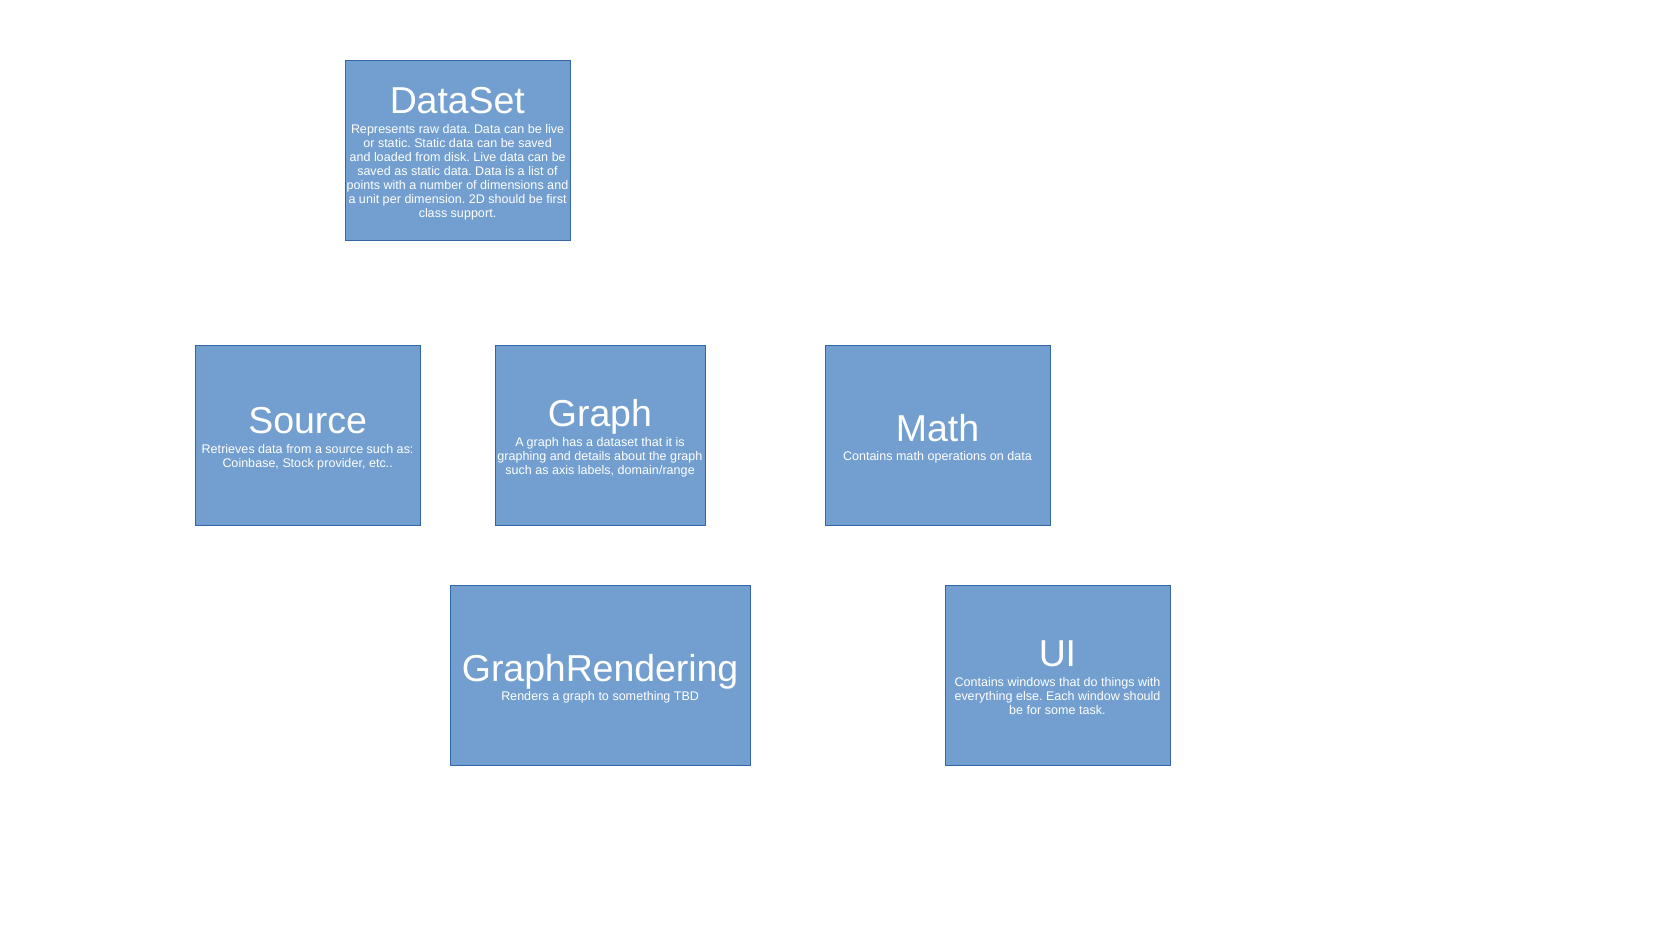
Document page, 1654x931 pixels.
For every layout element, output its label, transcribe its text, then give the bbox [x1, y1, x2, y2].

text_box GraphRendering Renders a graph to something TBD [450, 585, 751, 766]
text_box Math Contains math operations on data [825, 345, 1051, 526]
text_box Graph A graph has a dataset that it is graphing and details about the graph such as axis labels, domain/range [495, 345, 706, 526]
text_box UI Contains windows that do things with everything else. Each window should be for some task. [945, 585, 1171, 766]
text_box Source Retrieves data from a source such as: Coinbase, Stock provider, etc.. [195, 345, 421, 526]
text_box DataSet Represents raw data. Data can be live or static. Static data can be saved and loaded from disk. Live data can be saved as static data. Data is a list of points with a number of dimensions and a unit per dimension. 2D should be first class support. [345, 60, 571, 241]
